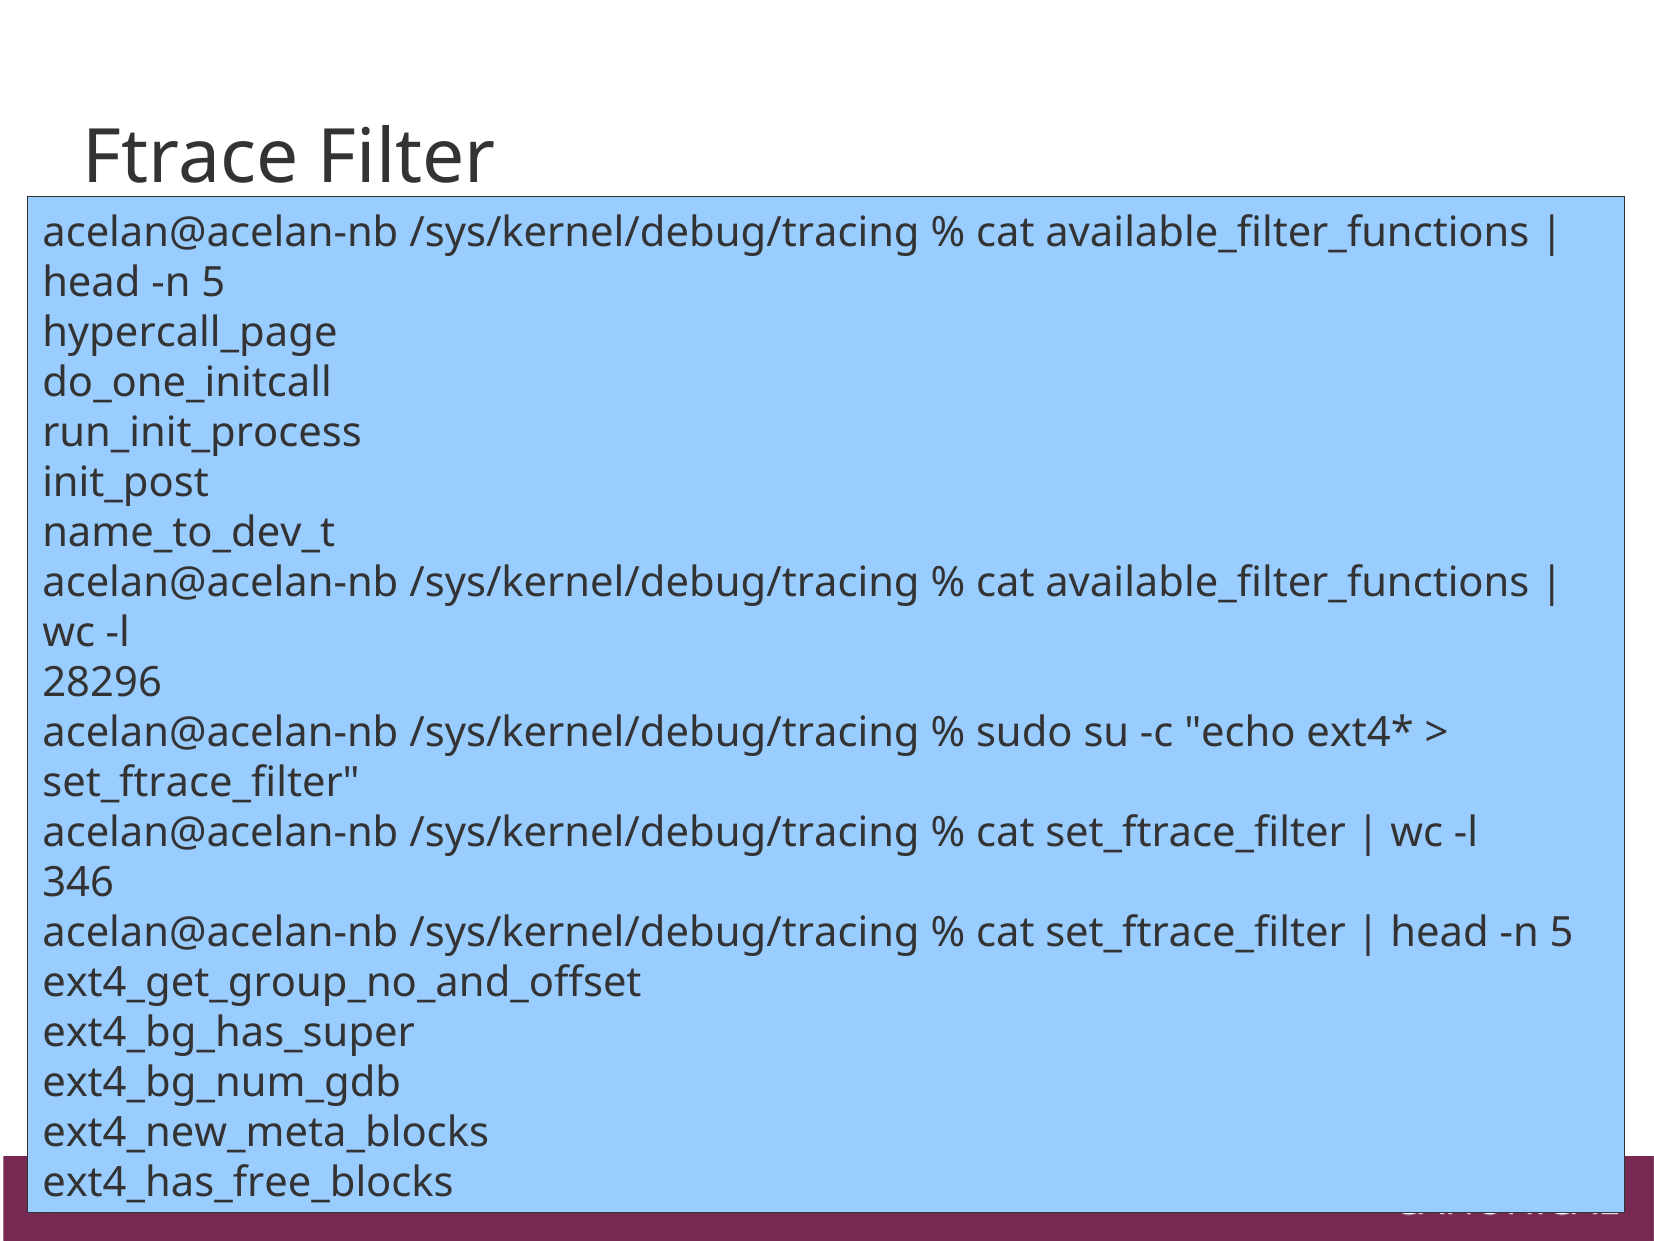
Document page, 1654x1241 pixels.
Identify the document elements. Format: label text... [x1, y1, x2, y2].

text_box acelan@acelan-nb /sys/kernel/debug/tracing % cat available_filter_functions | head -n 5 hypercall_page do_one_initcall run_init_process init_post name_to_dev_t acelan@acelan-nb /sys/kernel/debug/tracing % cat available_filter_functions | wc -l 28296 acelan@acelan-nb /sys/kernel/debug/tracing % sudo su -c "echo ext4* > set_ftrace_filter" acelan@acelan-nb /sys/kernel/debug/tracing % cat set_ftrace_filter | wc -l 346 acelan@acelan-nb /sys/kernel/debug/tracing % cat set_ftrace_filter | head -n 5 ext4_get_group_no_and_offset ext4_bg_has_super ext4_bg_num_gdb ext4_new_meta_blocks ext4_has_free_blocks [27, 221, 1625, 1188]
title Ftrace Filter [82, 56, 1571, 196]
picture [3, 1156, 1654, 1241]
